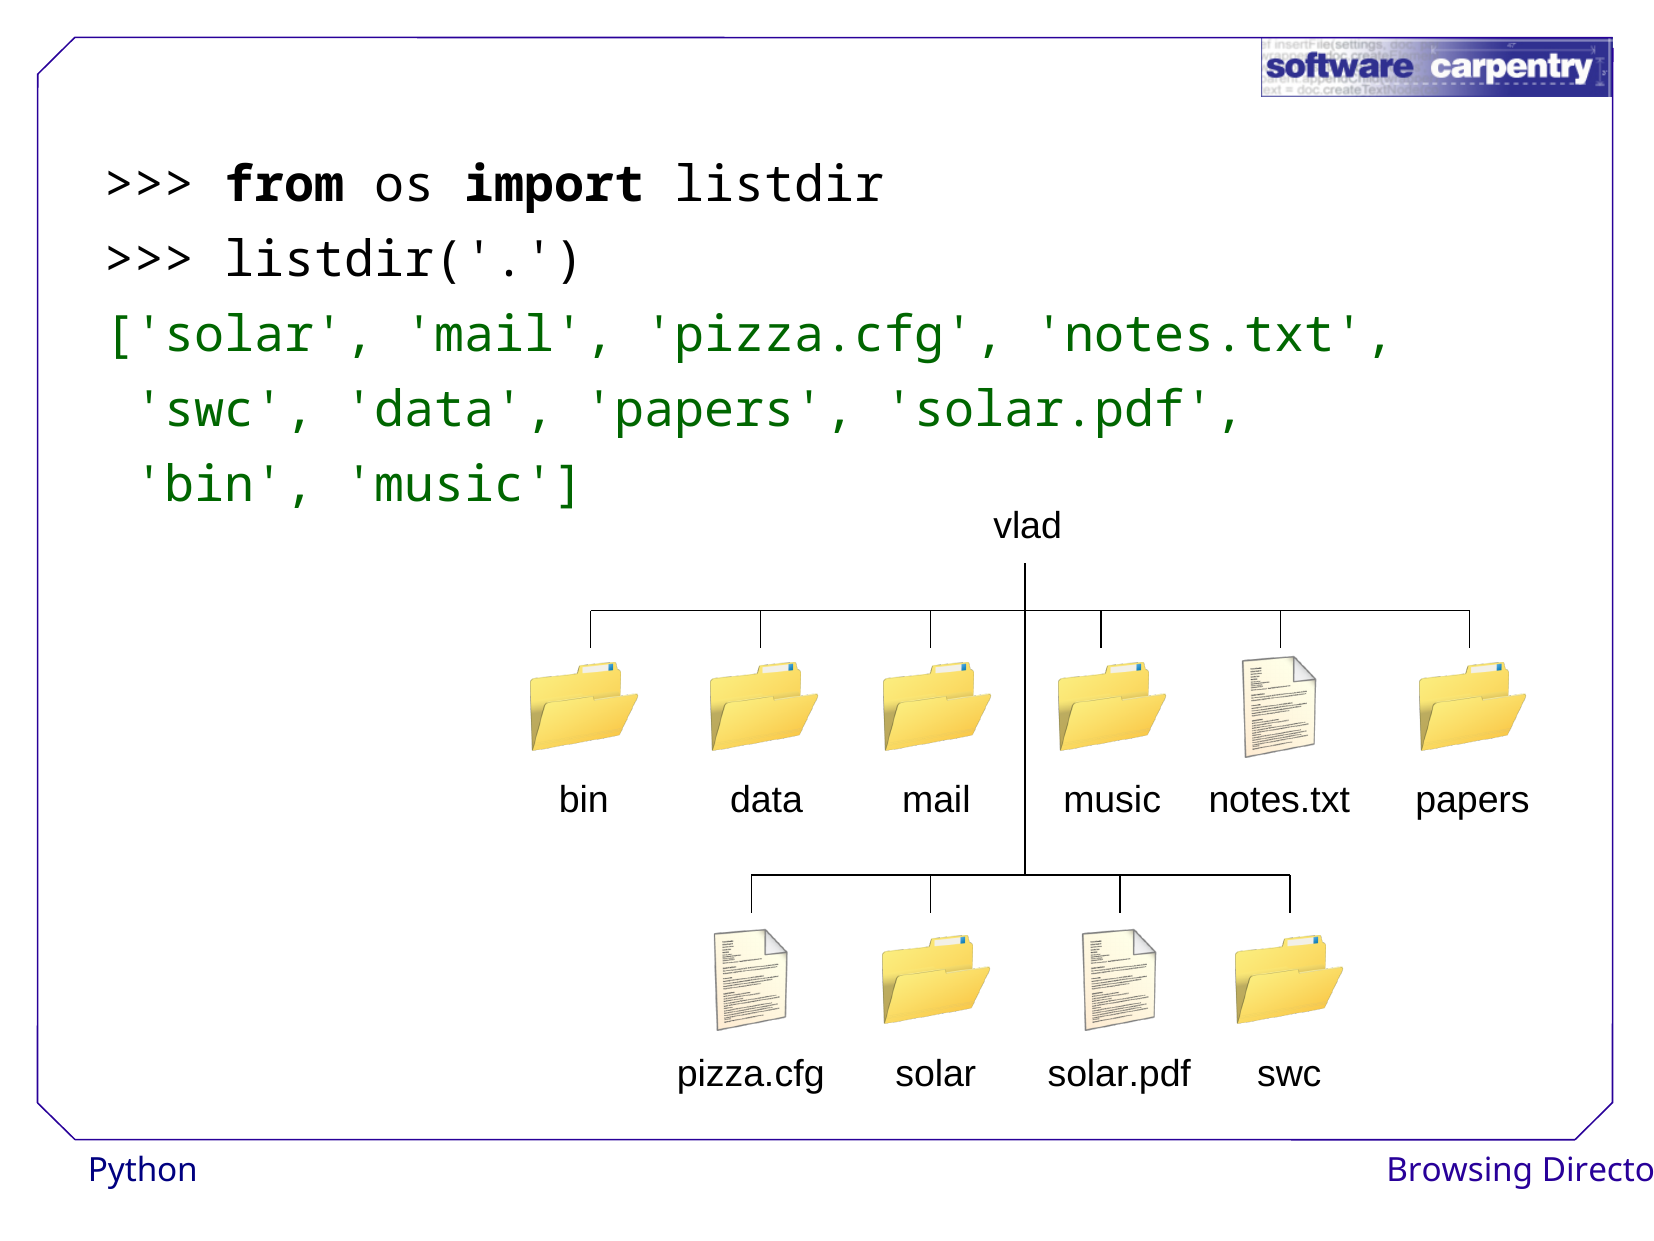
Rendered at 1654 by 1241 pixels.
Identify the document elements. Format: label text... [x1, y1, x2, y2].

picture [878, 921, 994, 1037]
picture [526, 648, 642, 764]
text_box notes.txt [1193, 771, 1366, 829]
picture [706, 648, 822, 764]
text_box papers [1400, 771, 1545, 829]
picture [1261, 39, 1613, 97]
picture [1231, 921, 1347, 1037]
picture [694, 922, 808, 1036]
picture [1222, 649, 1337, 763]
text_box >>> from os import listdir >>> listdir('.') ['solar', 'mail', 'pizza.cfg', 'notes.txt', 'swc', 'data', 'papers', 'solar.pdf', 'bin', 'music'] [89, 128, 1512, 1037]
text_box music [1048, 771, 1176, 829]
text_box data [715, 771, 818, 829]
text_box solar.pdf [1032, 1044, 1206, 1103]
picture [1062, 922, 1177, 1036]
picture [1054, 648, 1170, 764]
text_box solar [880, 1044, 992, 1103]
text_box vlad [978, 497, 1077, 555]
picture [879, 648, 995, 764]
text_box mail [887, 771, 986, 829]
text_box pizza.cfg [662, 1044, 840, 1103]
text_box swc [1242, 1044, 1337, 1103]
text_box bin [544, 771, 624, 829]
picture [1415, 648, 1530, 764]
